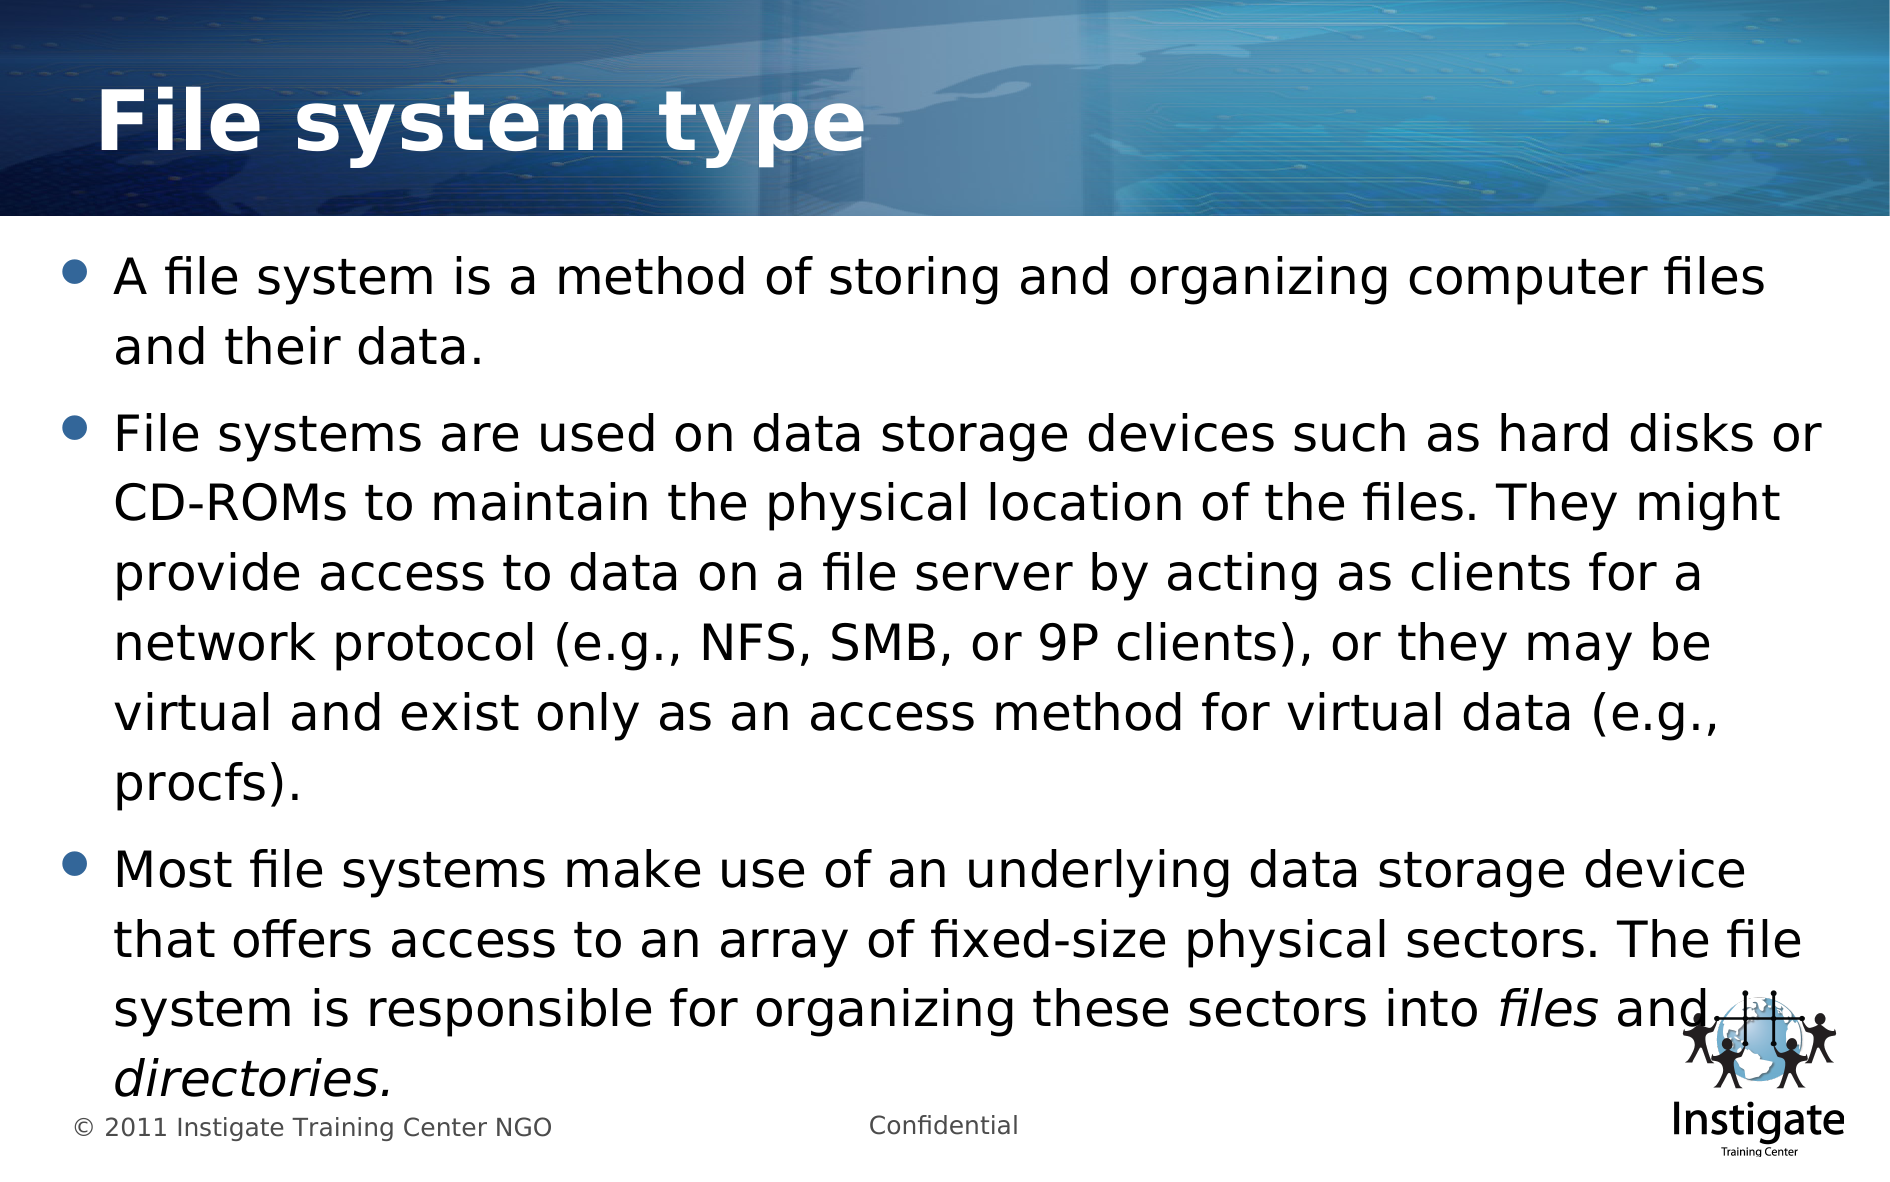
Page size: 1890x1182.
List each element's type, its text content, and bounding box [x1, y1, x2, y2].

picture [0, 0, 1890, 216]
list A file system is a method of storing and organizing computer files and their data. File systems are used on data storage devices such as hard disks or CD-ROMs to maintain the physical location of the files. They might provide access to data on a file server by acting as clients for a network protocol (e.g., NFS, SMB, or 9P clients), or they may be virtual and exist only as an access method for virtual data (e.g., procfs). Most file systems make use of an underlying data storage device that offers access to an array of fixed-size physical sectors. The file system is responsible for organizing these sectors into files and directories. [59, 236, 1831, 1097]
title File system type [94, 54, 1793, 210]
picture [1674, 990, 1844, 1157]
